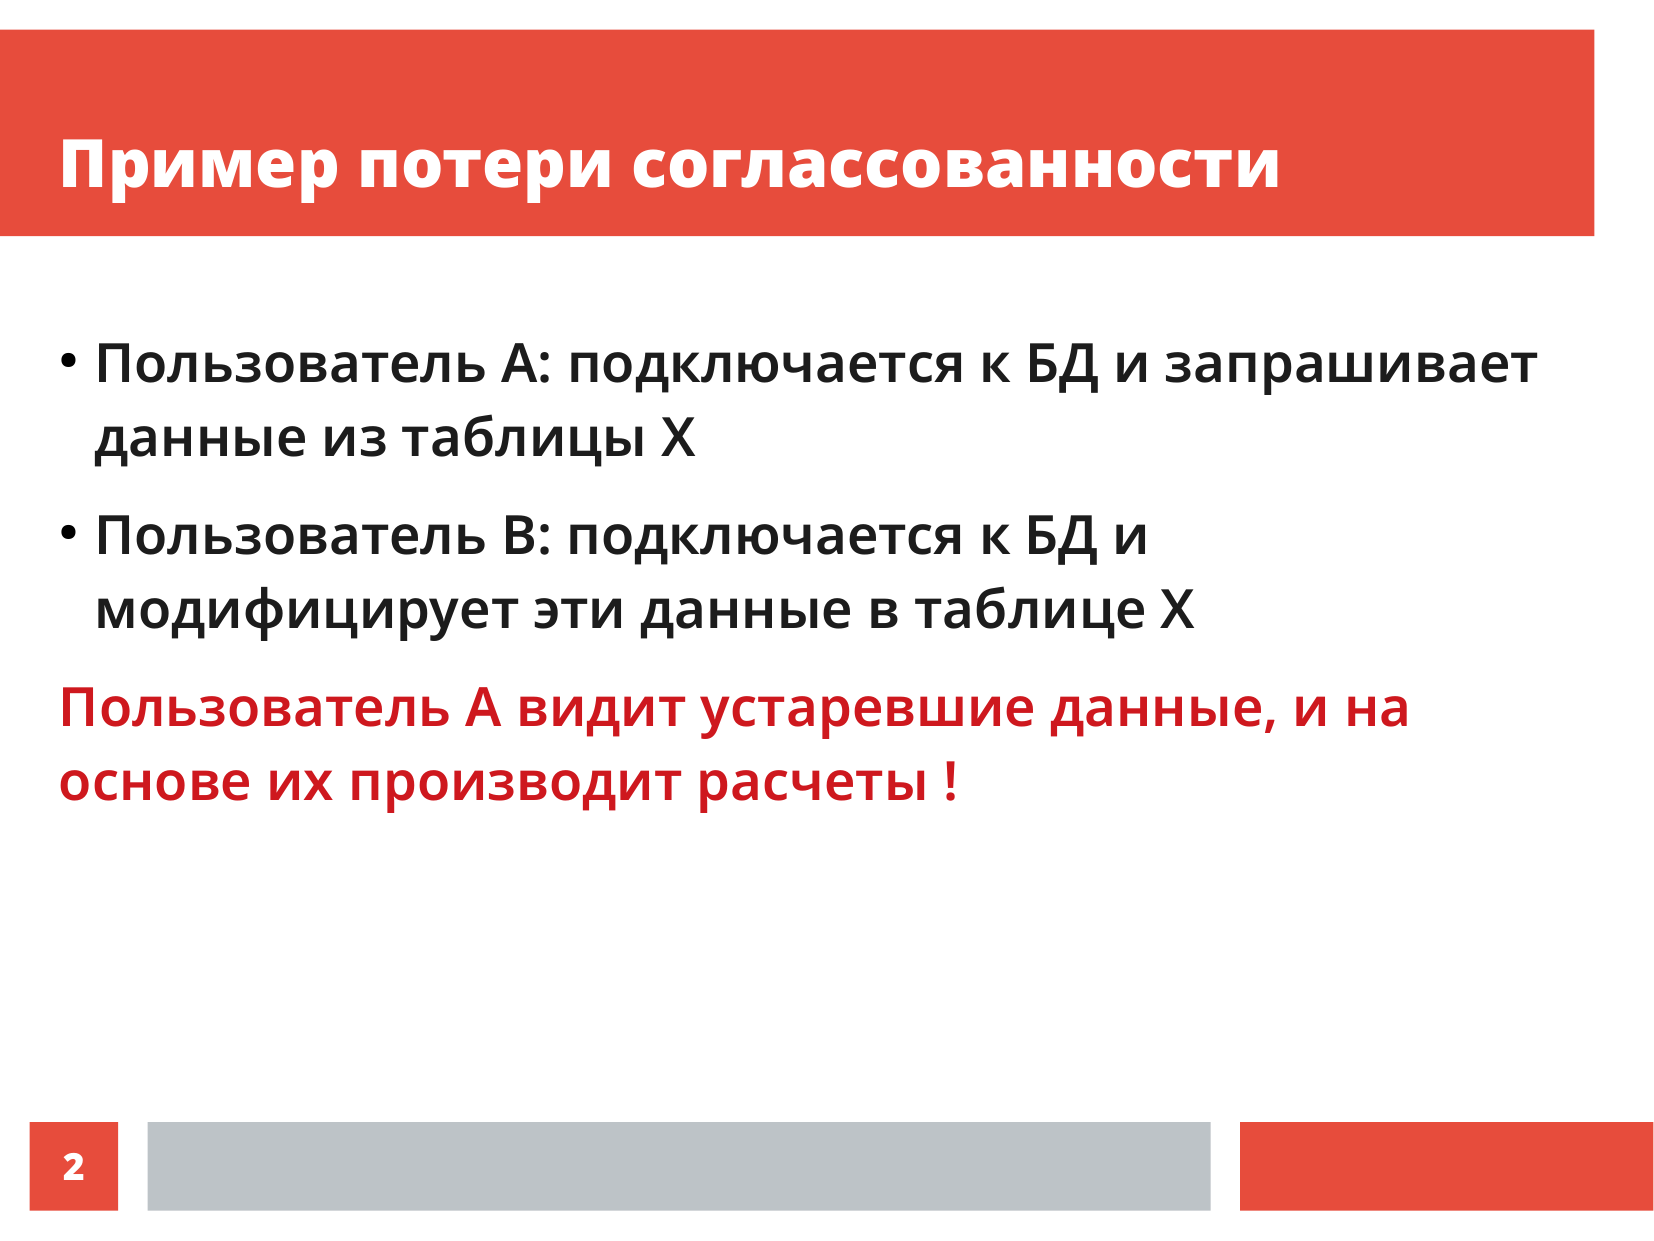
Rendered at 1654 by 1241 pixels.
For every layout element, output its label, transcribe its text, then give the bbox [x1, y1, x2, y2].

title Пример потери соглассованности [59, 59, 1595, 207]
list Пользователь А: подключается к БД и запрашивает данные из таблицы X Пользователь B: подключается к БД и модифицирует эти данные в таблице X Пользователь А видит устаревшие данные, и на основе их производит расчеты ! [59, 324, 1565, 1093]
